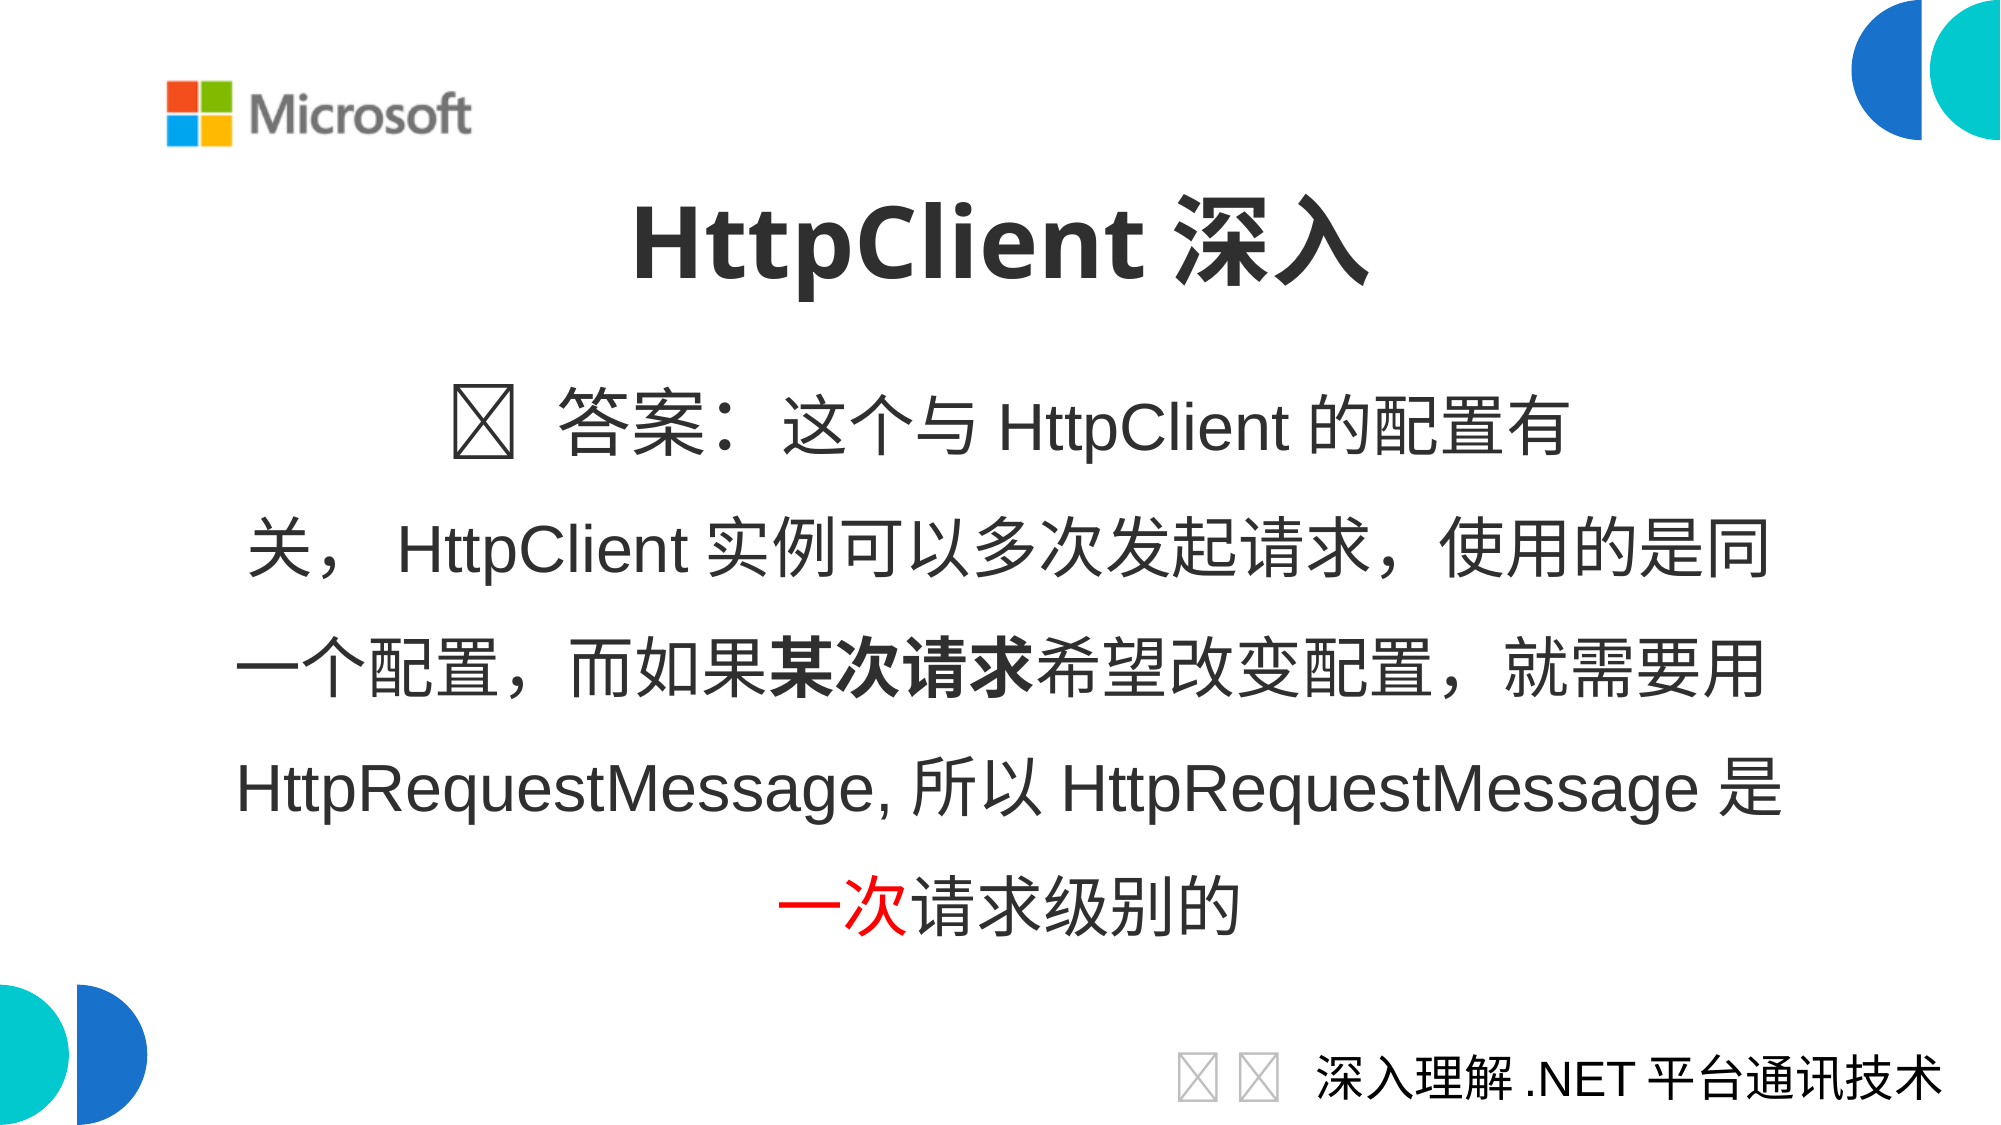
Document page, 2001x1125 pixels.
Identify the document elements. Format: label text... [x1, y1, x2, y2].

text_box 🚀 答案：这个与HttpClient的配置有关，HttpClient实例可以多次发起请求，使用的是同一个配置，而如果某次请求希望改变配置，就需要用HttpRequestMessage,所以HttpRequestMessage是一次请求级别的 [216, 323, 1803, 536]
title HttpClient深入 [138, 145, 1862, 332]
subtitle 🚀 🚀 深入理解.NET平台通讯技术 [1173, 1046, 1952, 1107]
picture [85, 41, 552, 189]
